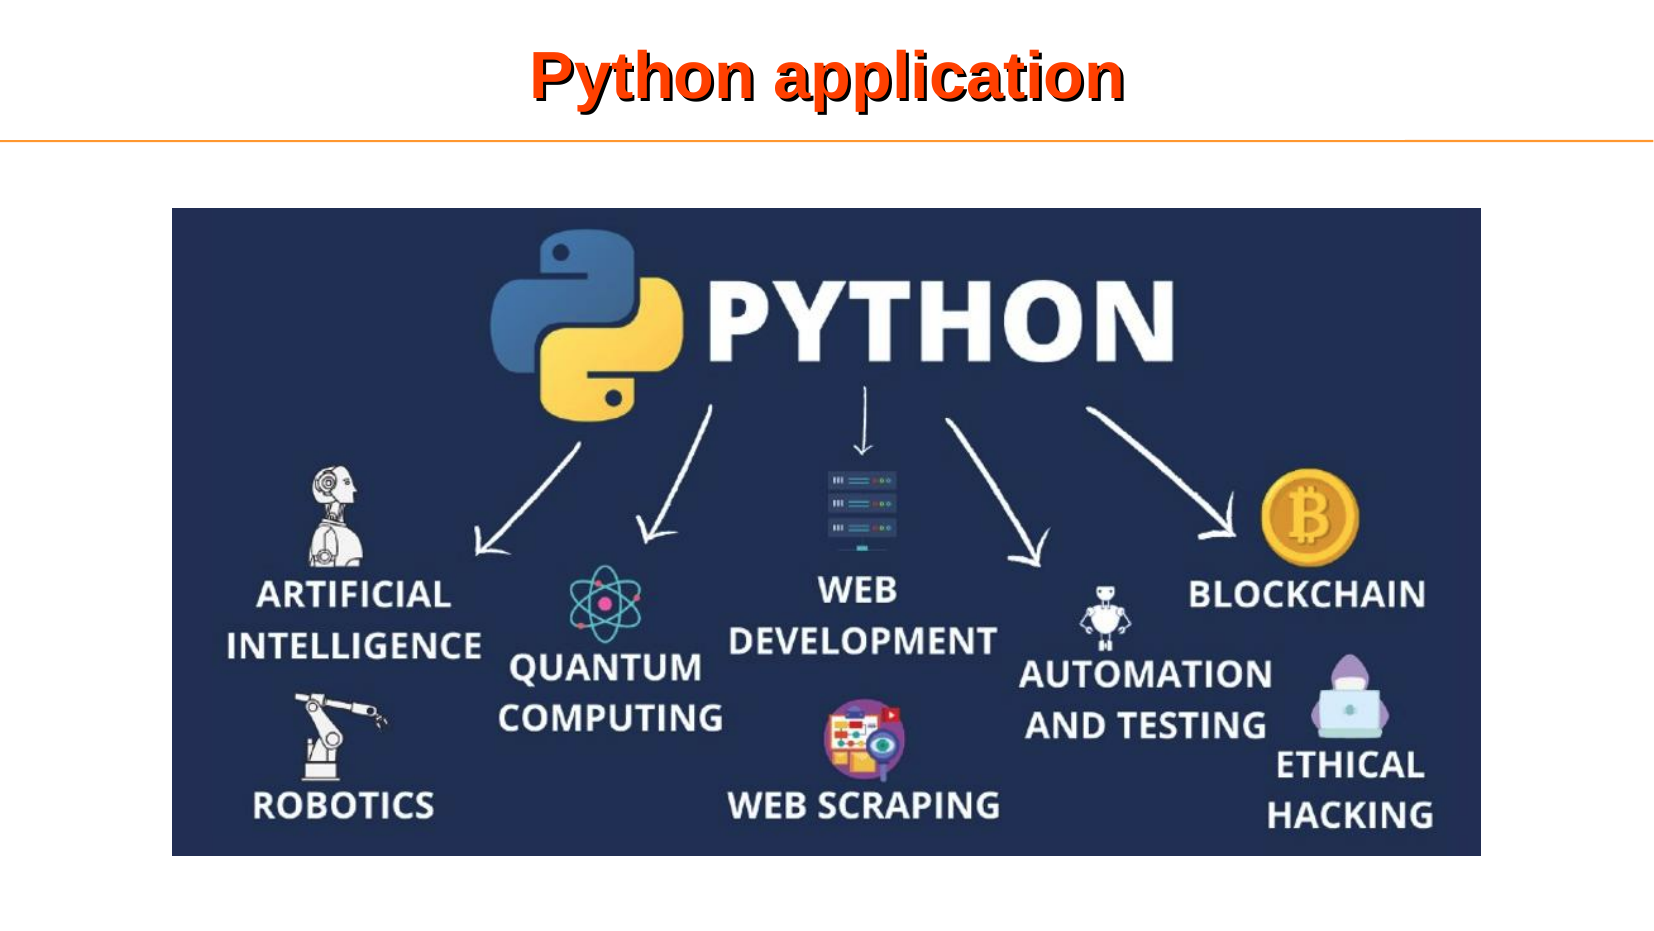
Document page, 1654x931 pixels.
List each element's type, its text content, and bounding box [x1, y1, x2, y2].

text_box Python application [514, 30, 1141, 121]
picture [172, 208, 1481, 856]
